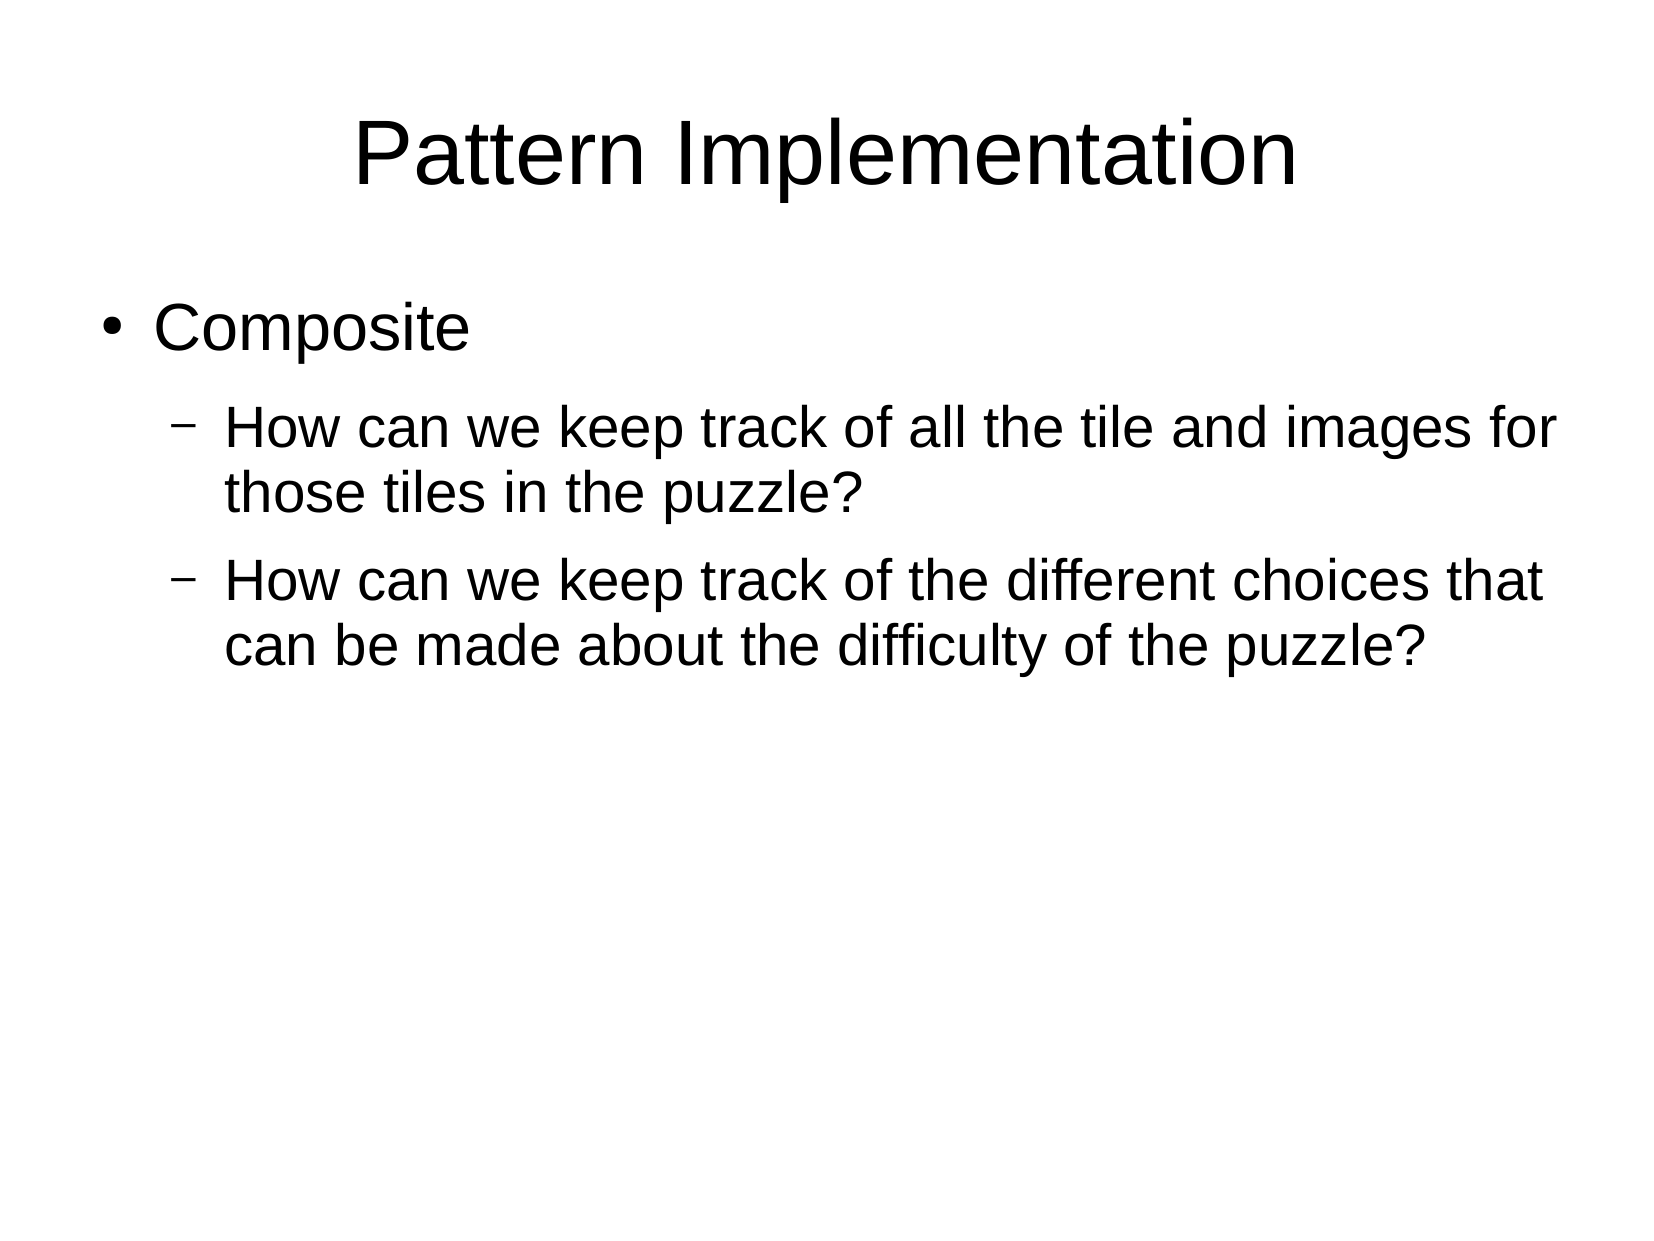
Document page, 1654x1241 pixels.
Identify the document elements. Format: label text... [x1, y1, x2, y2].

title Pattern Implementation [82, 49, 1571, 257]
list Composite How can we keep track of all the tile and images for those tiles in the puzzle? How can we keep track of the different choices that can be made about the difficulty of the puzzle? [82, 290, 1571, 1010]
